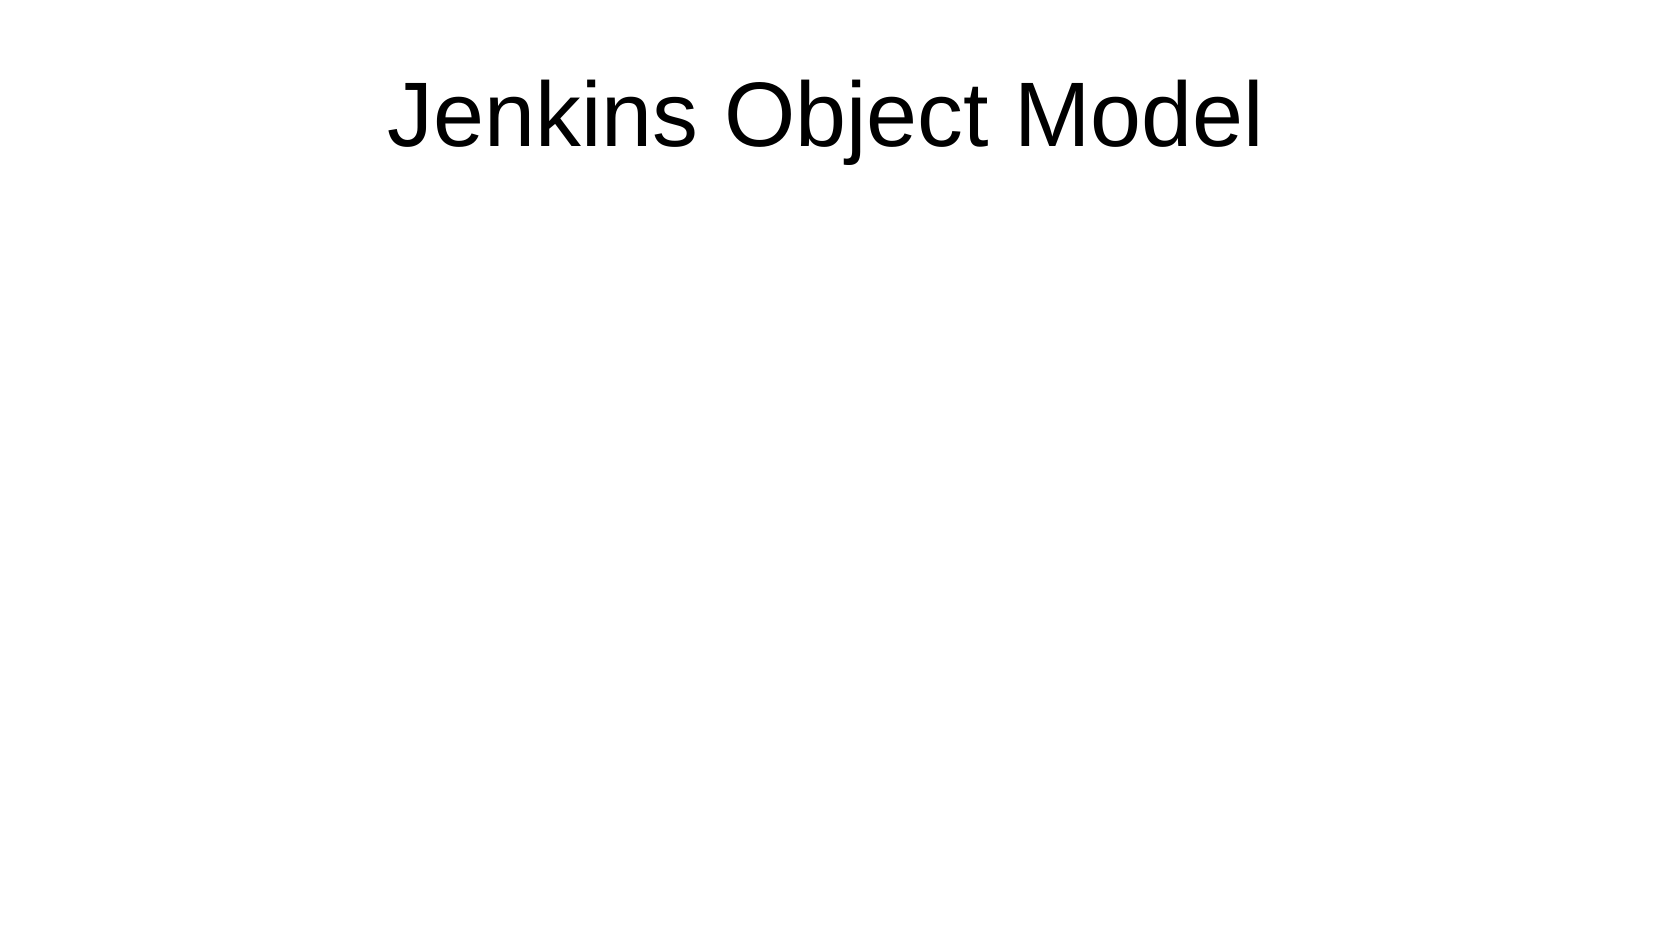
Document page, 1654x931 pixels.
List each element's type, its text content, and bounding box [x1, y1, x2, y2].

title Jenkins Object Model [82, 37, 1571, 193]
